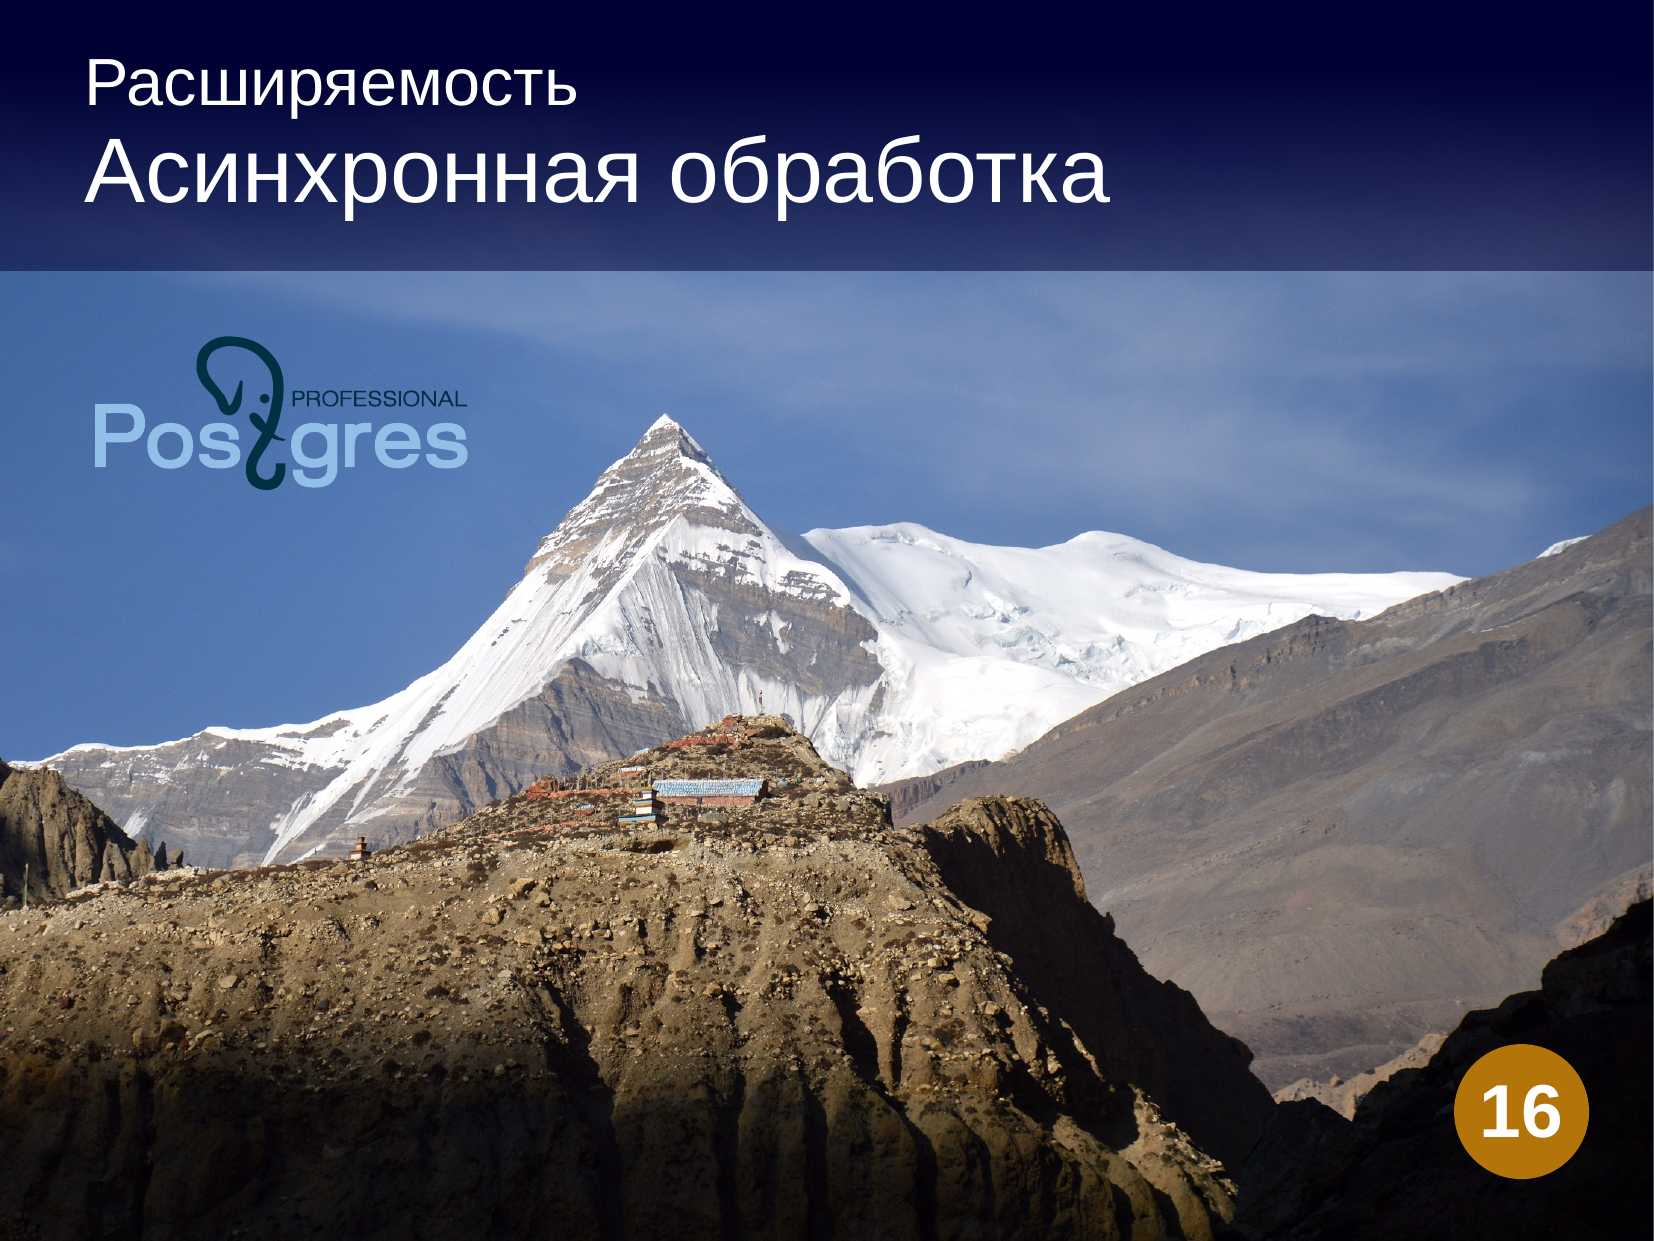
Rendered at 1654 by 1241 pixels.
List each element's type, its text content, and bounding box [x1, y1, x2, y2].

title Расширяемость Асинхронная обработка [84, 44, 1636, 251]
picture [0, 271, 1654, 1241]
text_box 16 [1454, 1044, 1590, 1180]
